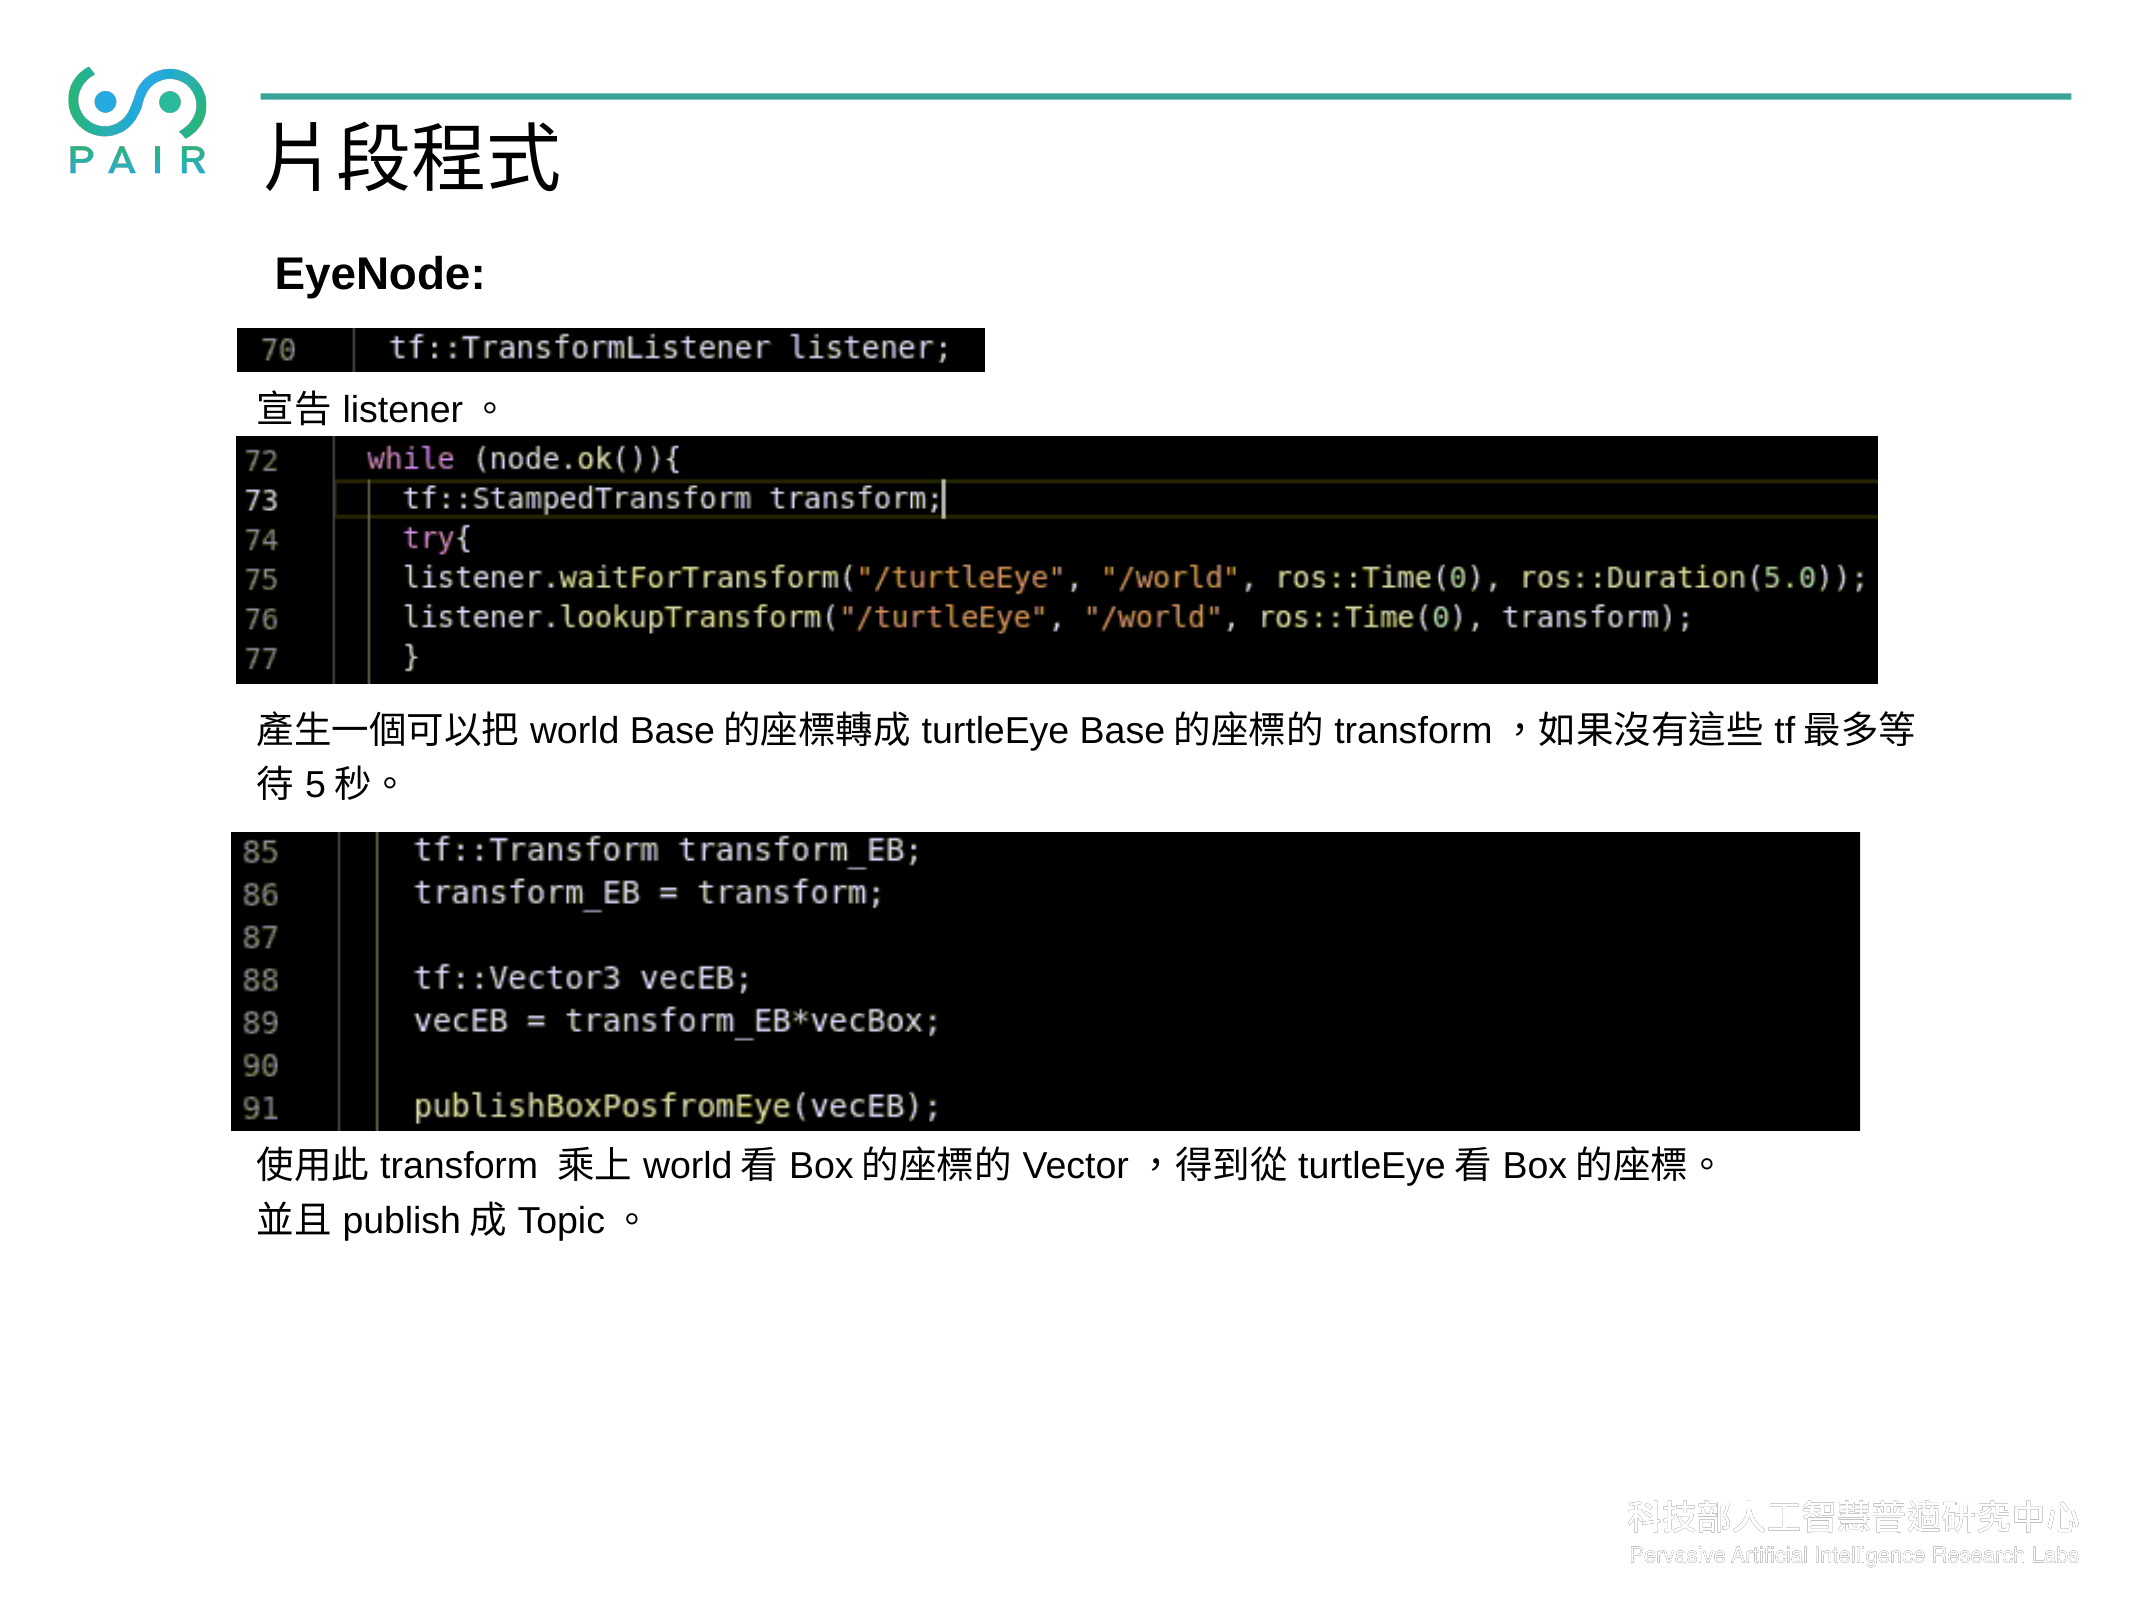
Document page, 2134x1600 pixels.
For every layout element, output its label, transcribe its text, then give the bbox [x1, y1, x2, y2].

text_box 產生一個可以把world Base的座標轉成turtleEye Base的座標的transform，如果沒有這些tf最多等 待5秒。 [241, 692, 1933, 875]
picture [237, 328, 985, 373]
picture [236, 436, 1878, 684]
text_box EyeNode: [259, 236, 685, 303]
text_box 宣告listener。 [242, 373, 525, 436]
text_box 使用此transform 乘上world看Box的座標的Vector，得到從turtleEye看Box的座標。 並且publish成Topic。 [242, 1131, 1742, 1254]
picture [65, 59, 209, 181]
picture [231, 832, 1861, 1131]
text_box 片段程式 [261, 99, 1334, 211]
picture [1627, 1499, 2081, 1573]
